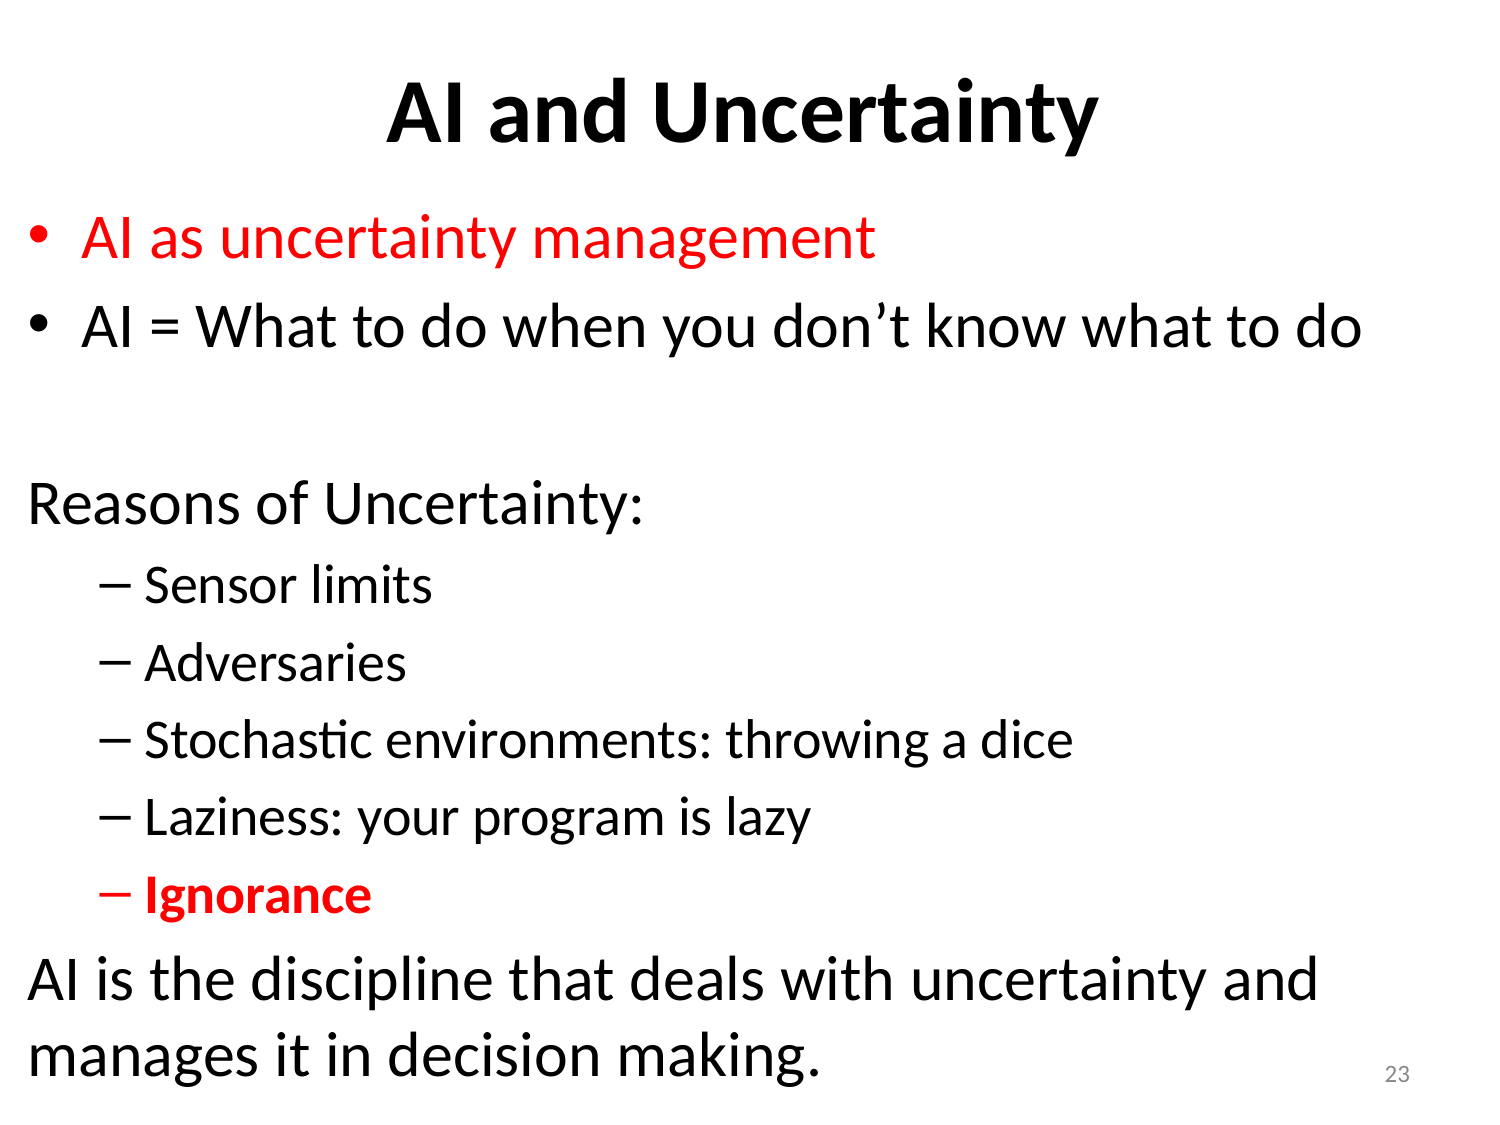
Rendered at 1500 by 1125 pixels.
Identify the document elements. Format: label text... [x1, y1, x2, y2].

title AI and Uncertainty [12, 12, 1475, 187]
slide_number <number> [1074, 1042, 1425, 1103]
list AI as uncertainty management AI = What to do when you don’t know what to do Reasons of Uncertainty: Sensor limits Adversaries Stochastic environments: throwing a dice Laziness: your program is lazy Ignorance AI is the discipline that deals with uncertainty and manages it in decision making. [12, 187, 1475, 1100]
